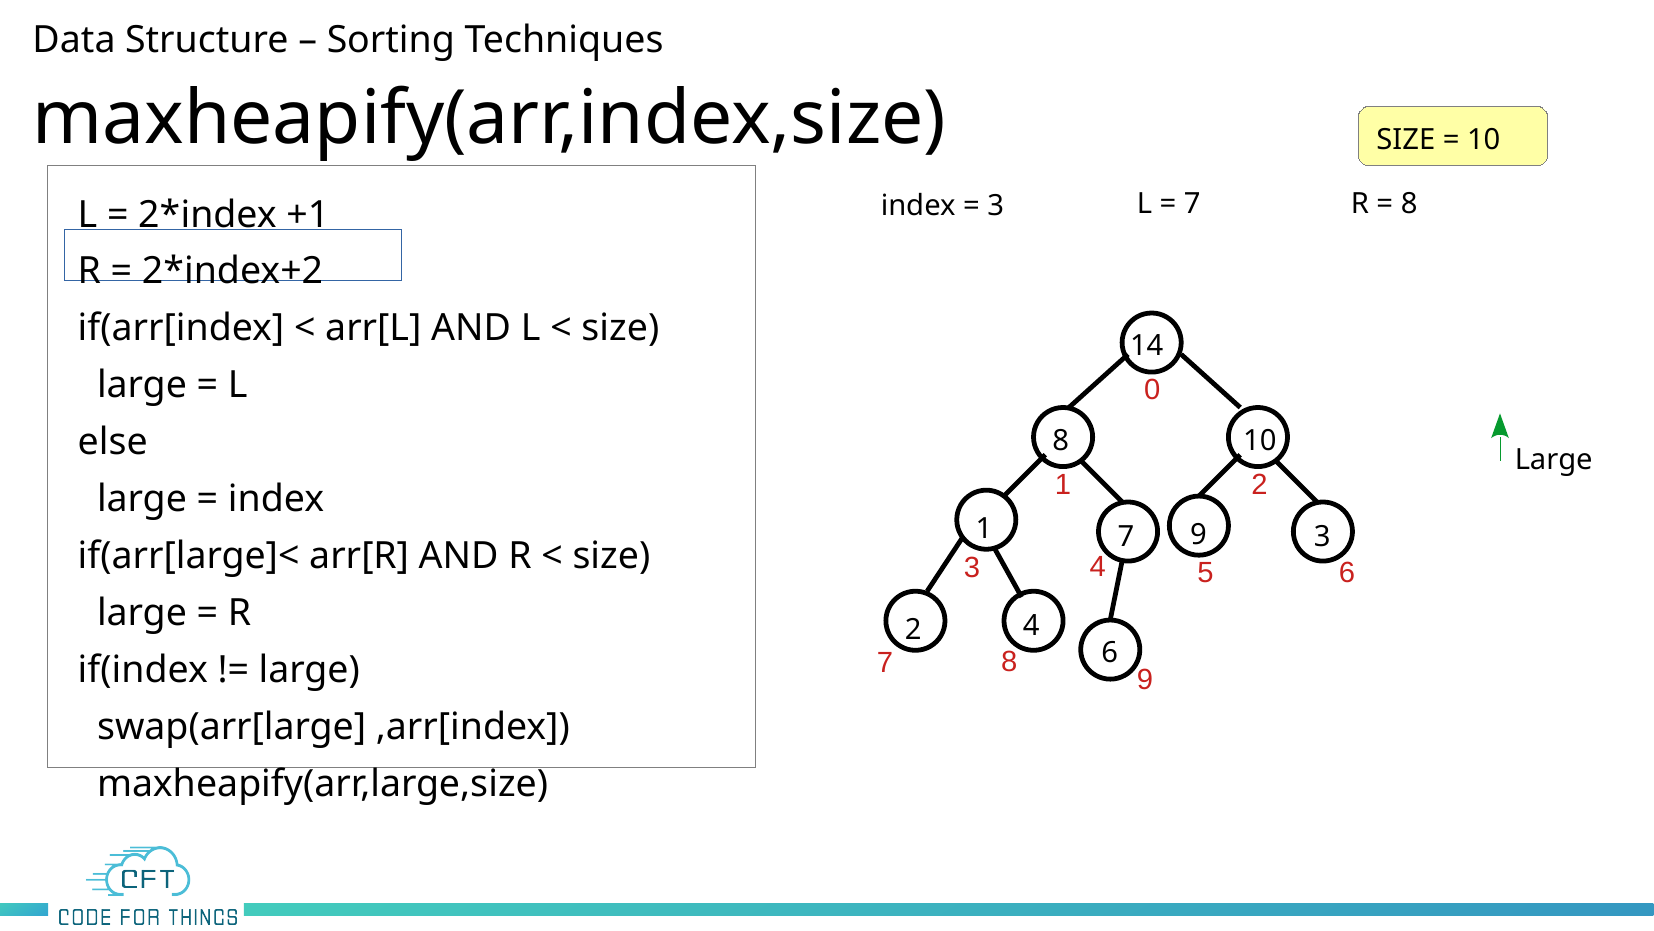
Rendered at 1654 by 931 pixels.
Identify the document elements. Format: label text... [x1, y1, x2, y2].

text_box 14 [1107, 317, 1184, 367]
text_box [885, 605, 890, 636]
text_box [1098, 517, 1102, 542]
text_box 3 [949, 543, 996, 592]
text_box [1307, 557, 1324, 562]
text_box [1151, 512, 1158, 551]
text_box 7 [862, 638, 909, 686]
text_box [1135, 633, 1140, 666]
text_box 4 [1074, 542, 1121, 591]
text_box [1033, 423, 1037, 451]
text_box [1080, 632, 1086, 667]
text_box 3 [949, 543, 955, 552]
text_box [1136, 312, 1167, 317]
text_box [1023, 591, 1052, 597]
text_box [1003, 605, 1008, 636]
picture [59, 846, 237, 925]
text_box 1 [960, 500, 1010, 550]
text_box [893, 591, 938, 601]
text_box [1111, 501, 1145, 507]
text_box SIZE = 10 [1361, 110, 1542, 160]
text_box [1057, 602, 1064, 639]
text_box 6 [1086, 624, 1135, 674]
text_box [1306, 501, 1340, 507]
text_box 8 [1037, 411, 1105, 461]
text_box L = 7 [1086, 175, 1239, 225]
text_box 1 [1039, 460, 1086, 509]
title Data Structure – Sorting Techniques maxheapify(arr,index,size) [32, 12, 1184, 166]
text_box L = 2*index +1 R = 2*index+2 if(arr[index] < arr[L] AND L < size) large = L else large = index if(arr[large]< arr[R] AND R < size) large = R if(index != large) swap(arr[large] ,arr[index]) maxheapify(arr,large,size) [53, 179, 756, 733]
text_box [315, 733, 325, 737]
text_box [1093, 674, 1127, 680]
text_box [1224, 510, 1229, 542]
text_box [489, 733, 499, 737]
text_box [172, 733, 182, 737]
text_box index = 3 [830, 177, 1075, 227]
text_box [1121, 557, 1144, 562]
text_box 0 [1129, 365, 1176, 414]
text_box 2 [890, 601, 939, 651]
text_box 8 [986, 638, 1033, 686]
text_box [939, 602, 946, 639]
text_box 7 [1102, 507, 1151, 557]
text_box [1095, 620, 1126, 624]
text_box [1033, 647, 1048, 651]
text_box [956, 506, 960, 534]
text_box 9 [1122, 655, 1168, 704]
text_box 2 [1236, 460, 1283, 509]
text_box 5 [1182, 548, 1229, 597]
text_box [1010, 502, 1016, 538]
text_box [1176, 496, 1221, 506]
text_box [1049, 407, 1077, 411]
text_box 9 [1175, 506, 1224, 556]
text_box [1293, 514, 1299, 549]
text_box 10 [1228, 411, 1296, 461]
text_box 6 [1324, 548, 1371, 597]
text_box 3 [1299, 507, 1348, 557]
text_box Large [1464, 431, 1622, 481]
text_box [964, 490, 1009, 500]
text_box 4 [1008, 597, 1057, 647]
text_box R = 8 [1300, 175, 1457, 225]
text_box [1169, 508, 1175, 543]
text_box [47, 166, 756, 768]
text_box [1358, 106, 1548, 166]
text_box [1348, 515, 1353, 548]
text_box [1244, 407, 1272, 411]
